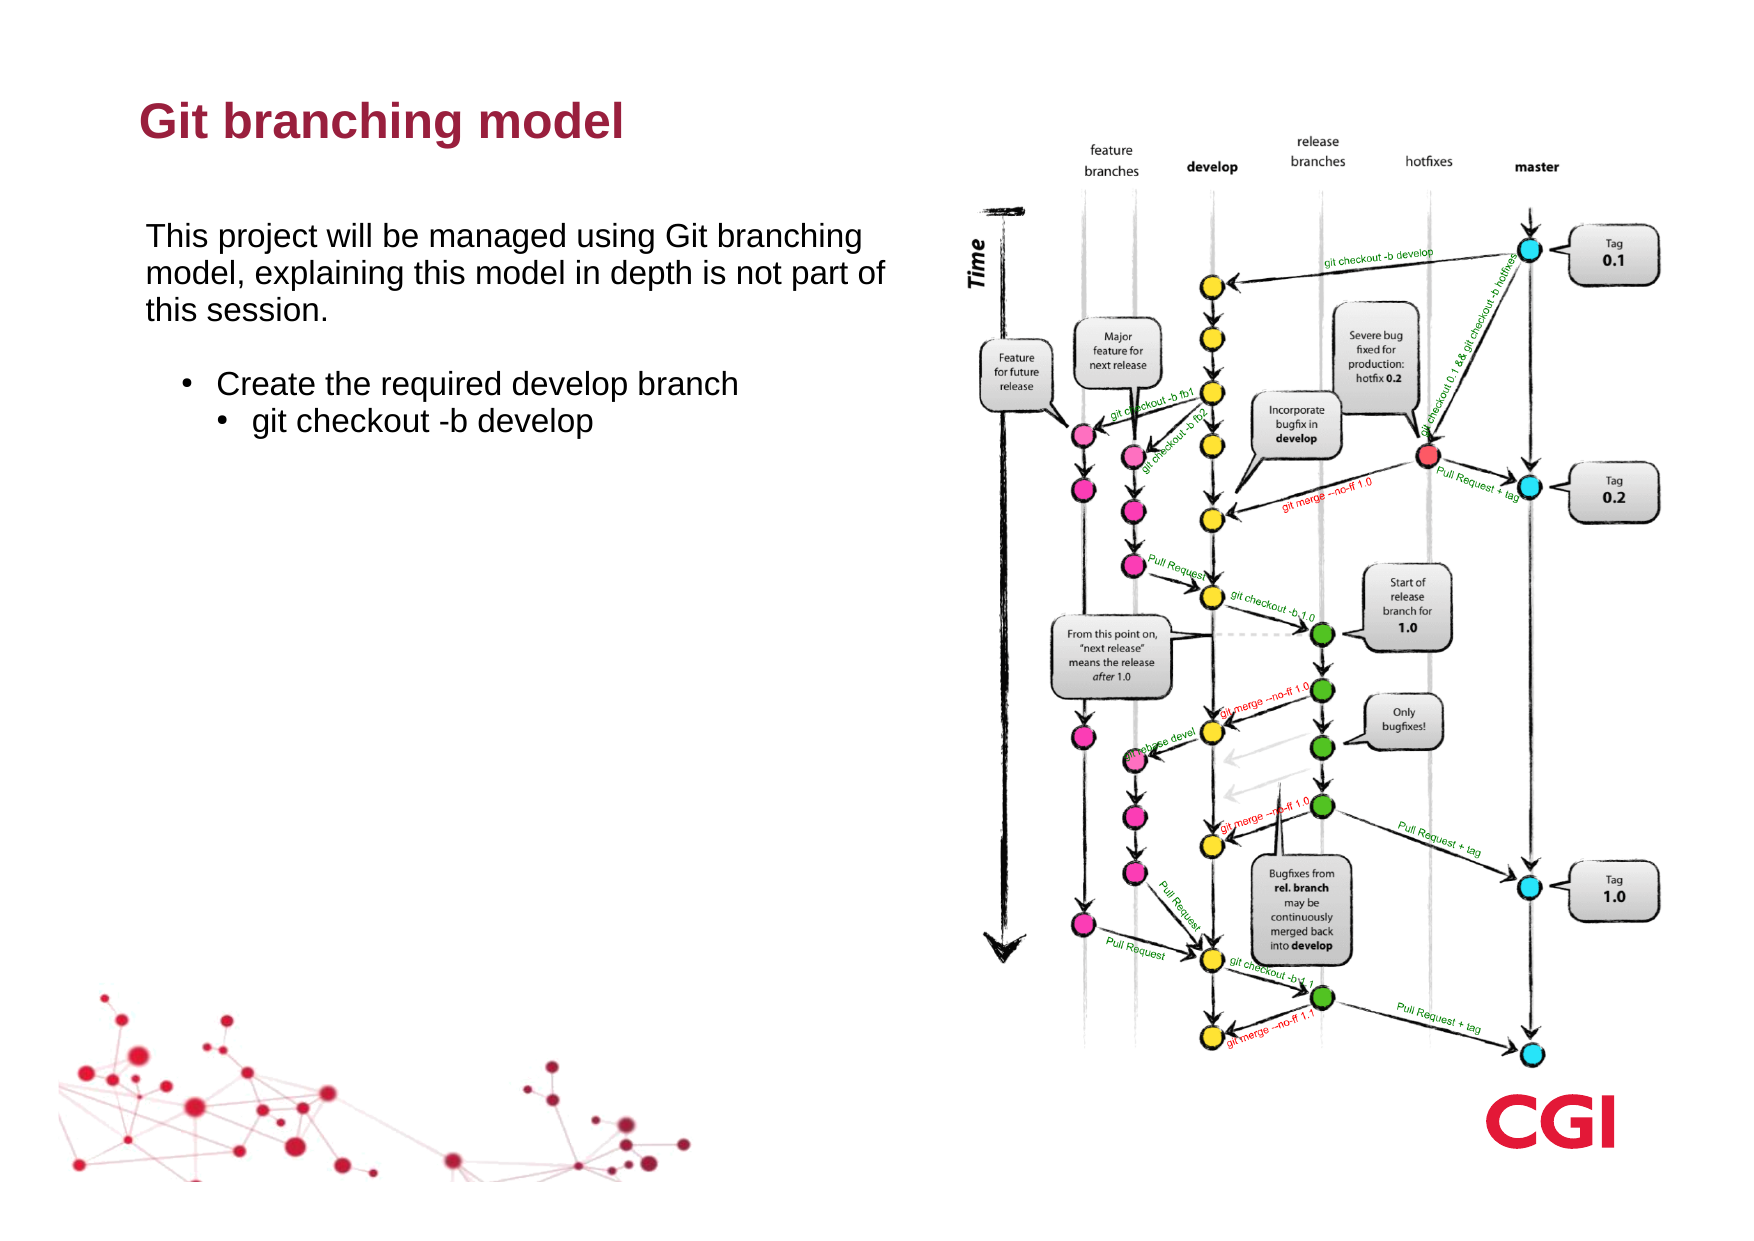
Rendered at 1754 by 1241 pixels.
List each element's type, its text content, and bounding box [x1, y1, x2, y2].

picture [956, 129, 1670, 1075]
text_box This project will be managed using Git branching model, explaining this model in depth is not part of this session. Create the required develop branch git checkout -b develop [130, 209, 945, 1005]
text_box Git branching model [138, 88, 1638, 240]
picture [58, 965, 738, 1182]
